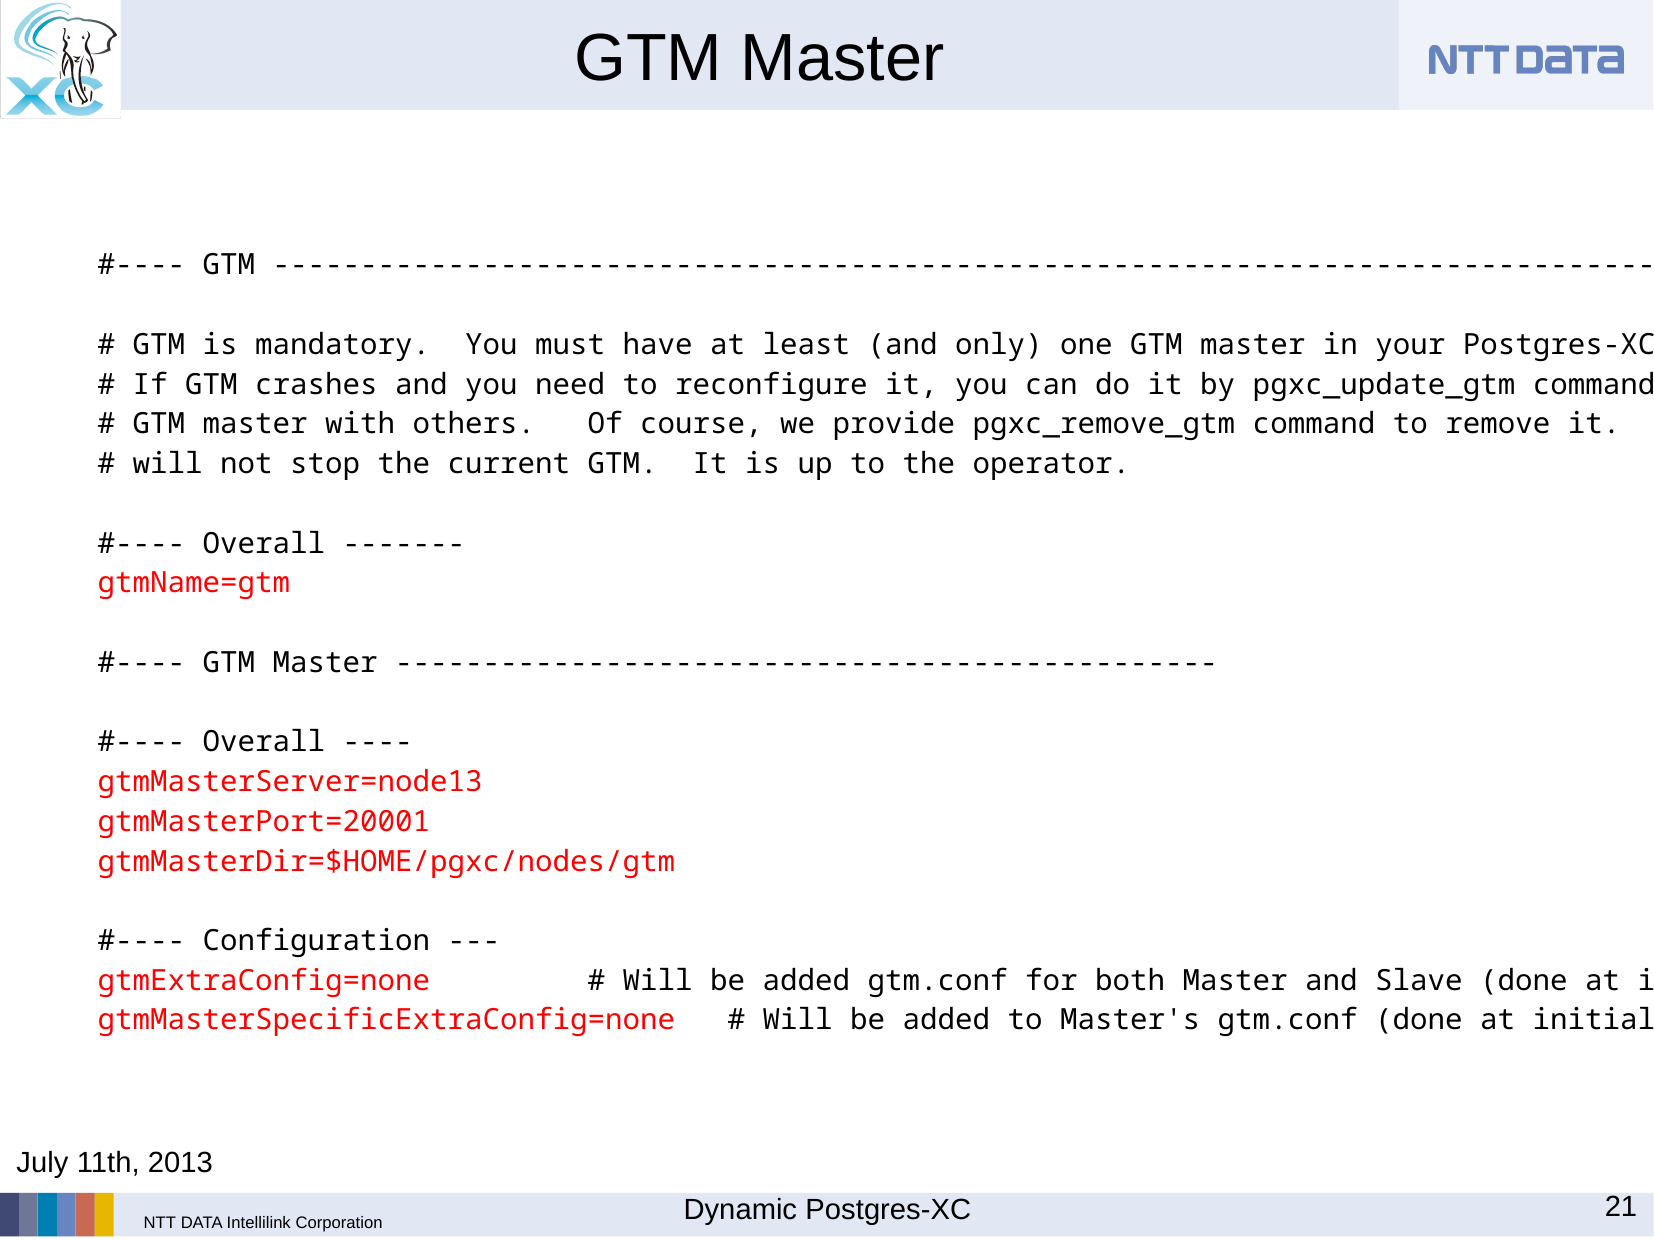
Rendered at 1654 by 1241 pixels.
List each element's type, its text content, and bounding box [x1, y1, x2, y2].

text_box #---- GTM ------------------------------------------------------------------------------------ # GTM is mandatory. You must have at least (and only) one GTM master in your Postgres-XC cluster. # If GTM crashes and you need to reconfigure it, you can do it by pgxc_update_gtm command to update # GTM master with others. Of course, we provide pgxc_remove_gtm command to remove it. This command # will not stop the current GTM. It is up to the operator. #---- Overall ------- gtmName=gtm #---- GTM Master ----------------------------------------------- #---- Overall ---- gtmMasterServer=node13 gtmMasterPort=20001 gtmMasterDir=$HOME/pgxc/nodes/gtm #---- Configuration --- gtmExtraConfig=none # Will be added gtm.conf for both Master and Slave (done at initilization only) gtmMasterSpecificExtraConfig=none # Will be added to Master's gtm.conf (done at initialization only) [82, 236, 1617, 993]
picture [0, 0, 121, 119]
title GTM Master [120, 3, 1399, 110]
picture [1429, 45, 1624, 74]
